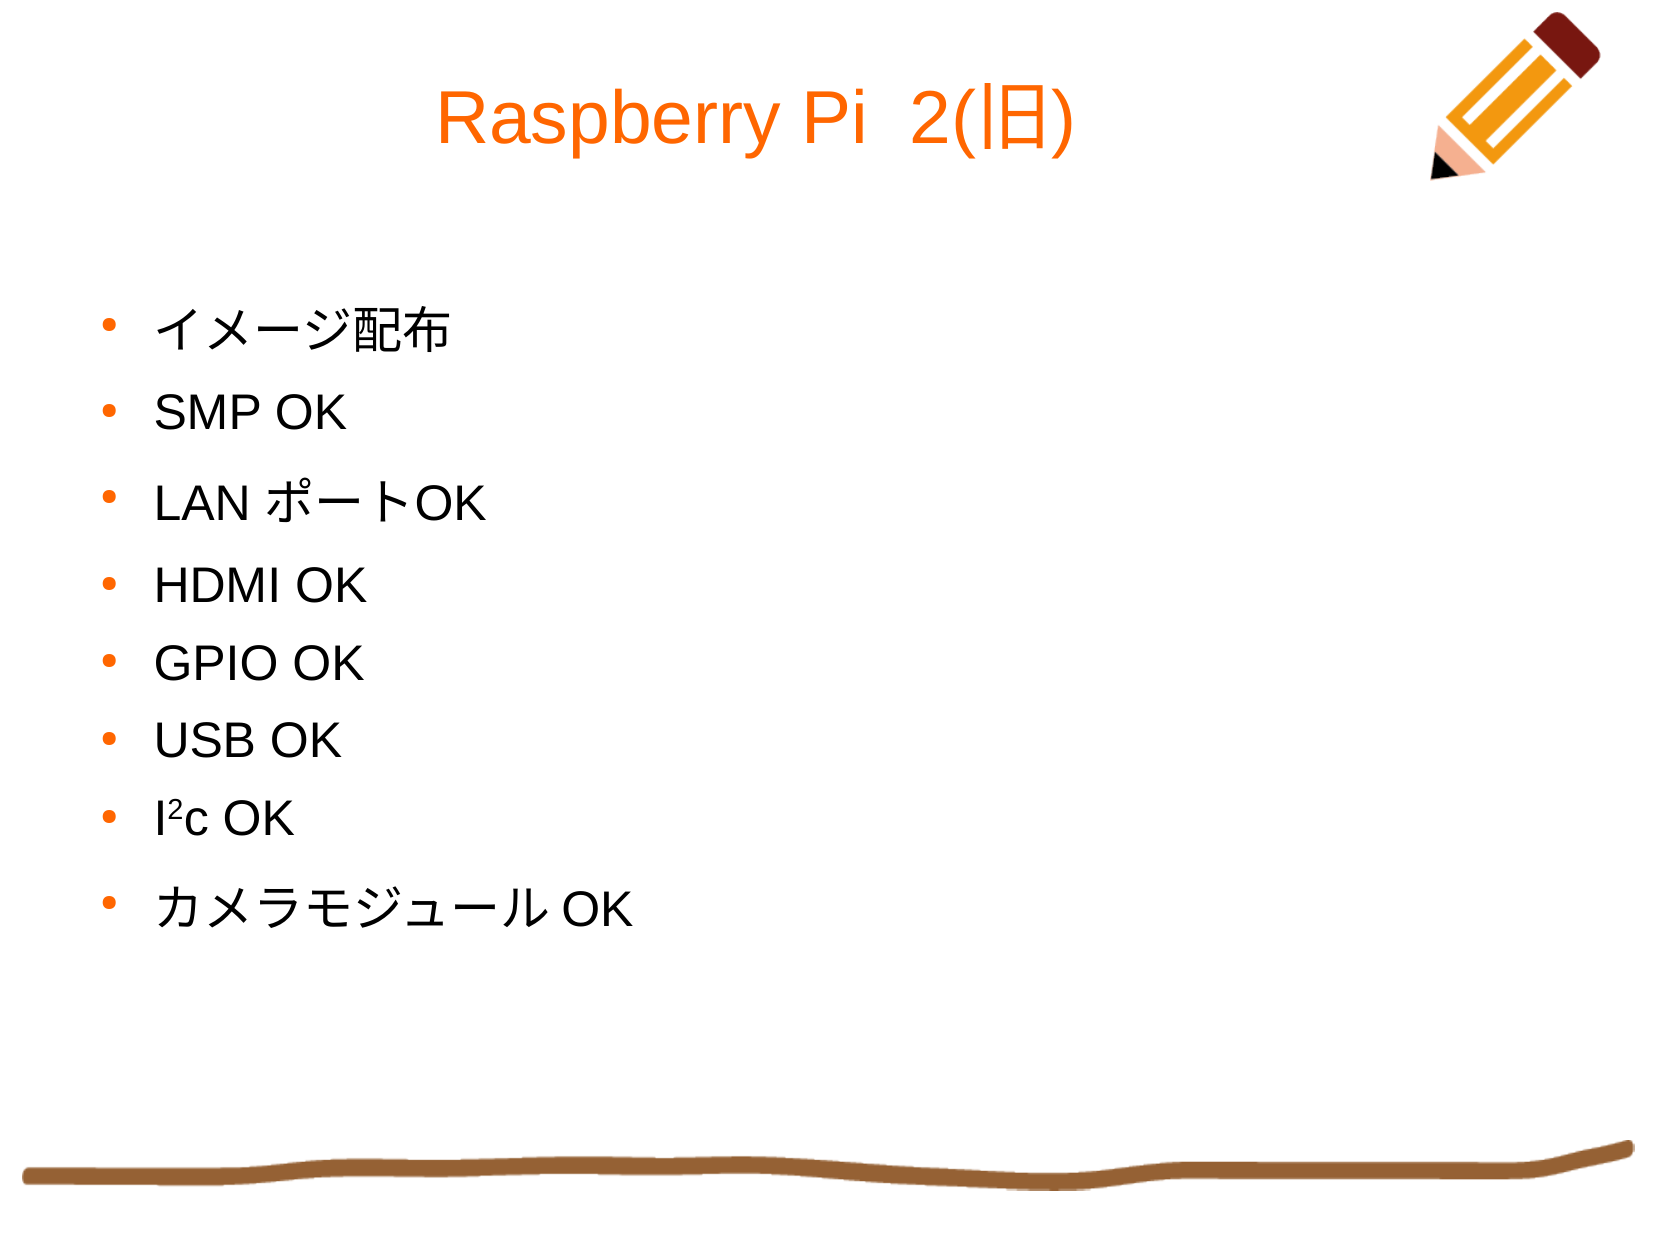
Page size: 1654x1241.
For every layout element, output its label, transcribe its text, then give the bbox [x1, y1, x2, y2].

picture [22, 1140, 1635, 1191]
title Raspberry Pi 2(旧) [82, 49, 1430, 172]
picture [1430, 12, 1601, 181]
list イメージ配布 SMP OK LAN ポートOK HDMI OK GPIO OK USB OK I2c OK カメラモジュール OK [82, 290, 1536, 1122]
